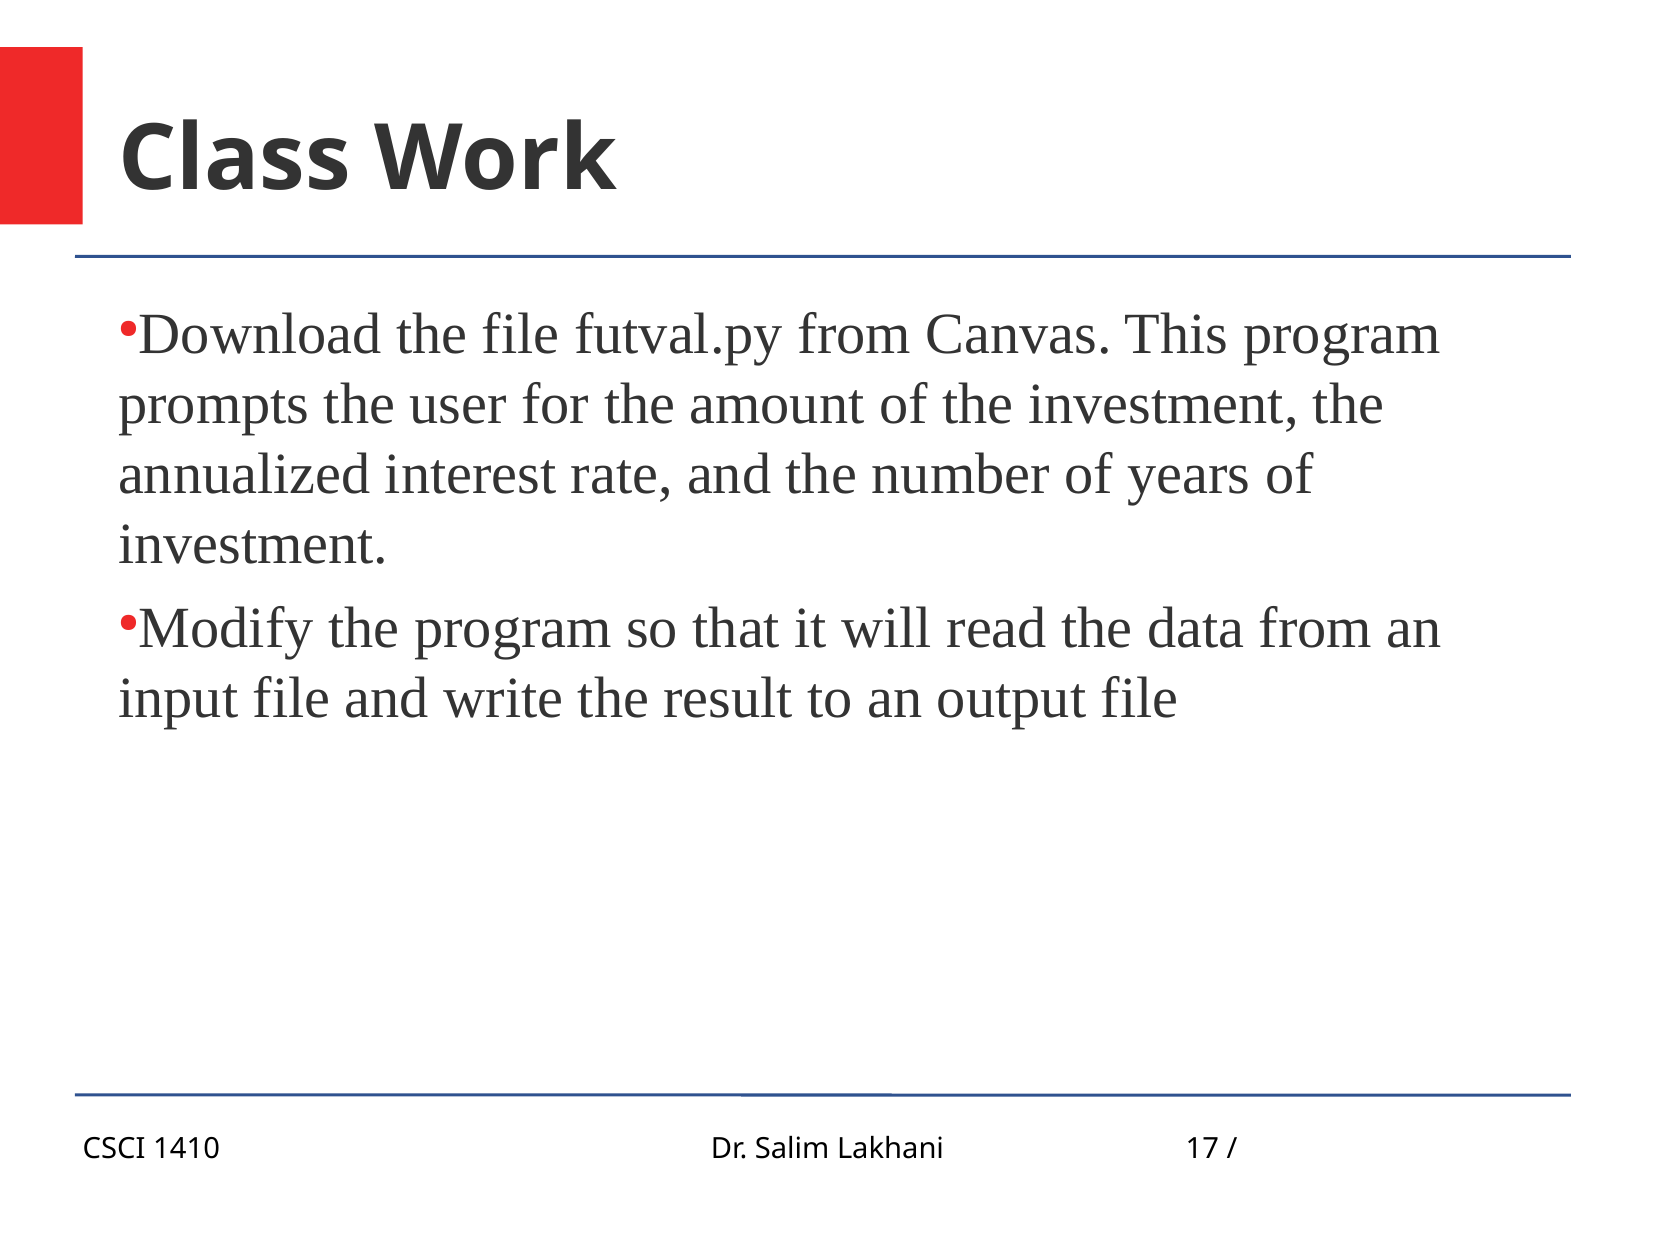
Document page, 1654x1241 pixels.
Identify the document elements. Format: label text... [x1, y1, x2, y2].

title Class Work [118, 49, 1571, 257]
text_box Dr. Salim Lakhani [565, 1129, 1090, 1216]
text_box / [1185, 1129, 1571, 1216]
text_box CSCI 1410 [82, 1129, 468, 1216]
list Download the file futval.py from Canvas. This program prompts the user for the amount of the investment, the annualized interest rate, and the number of years of investment. Modify the program so that it will read the data from an input file and write the result to an output file [118, 295, 1536, 1080]
